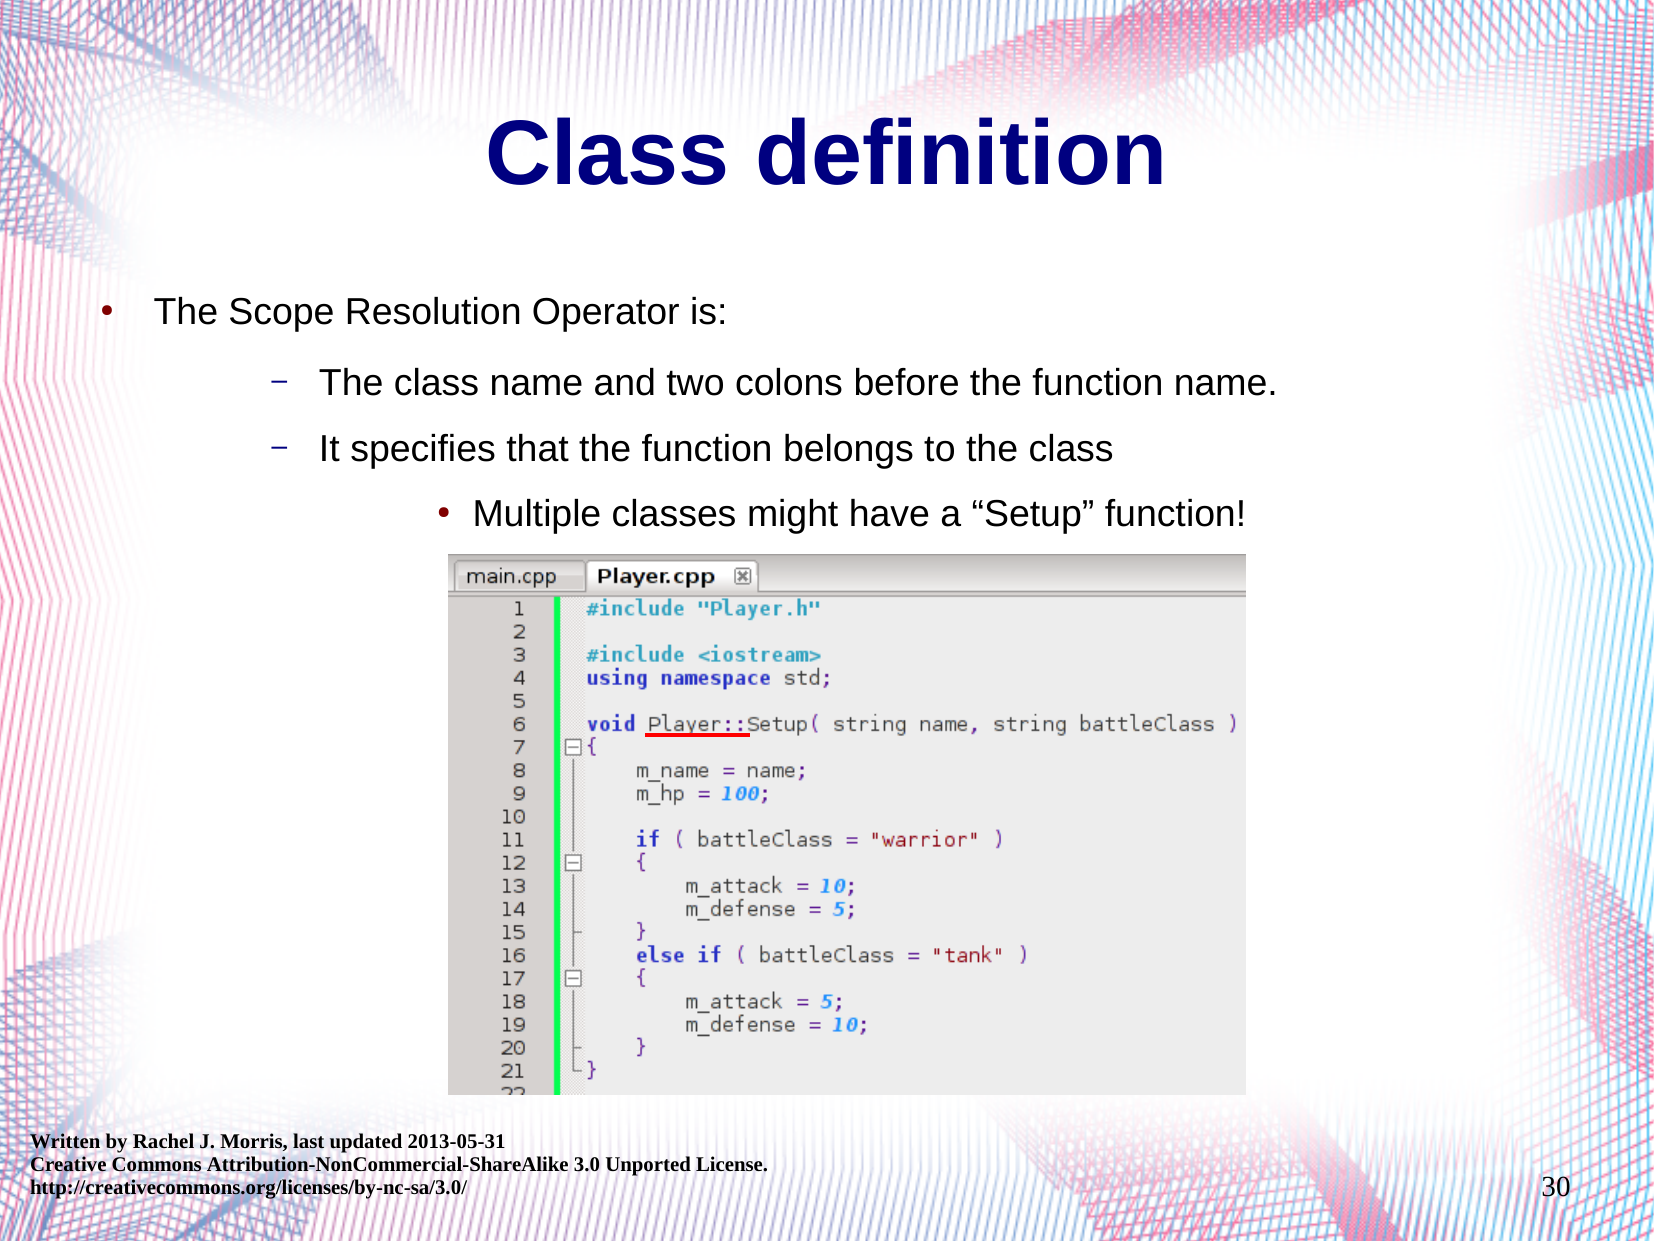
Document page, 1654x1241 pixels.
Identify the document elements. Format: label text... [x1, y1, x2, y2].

title Class definition [82, 49, 1571, 257]
picture [0, 0, 1654, 1241]
list The Scope Resolution Operator is: The class name and two colons before the function name. It specifies that the function belongs to the class Multiple classes might have a “Setup” function! [82, 290, 1571, 535]
